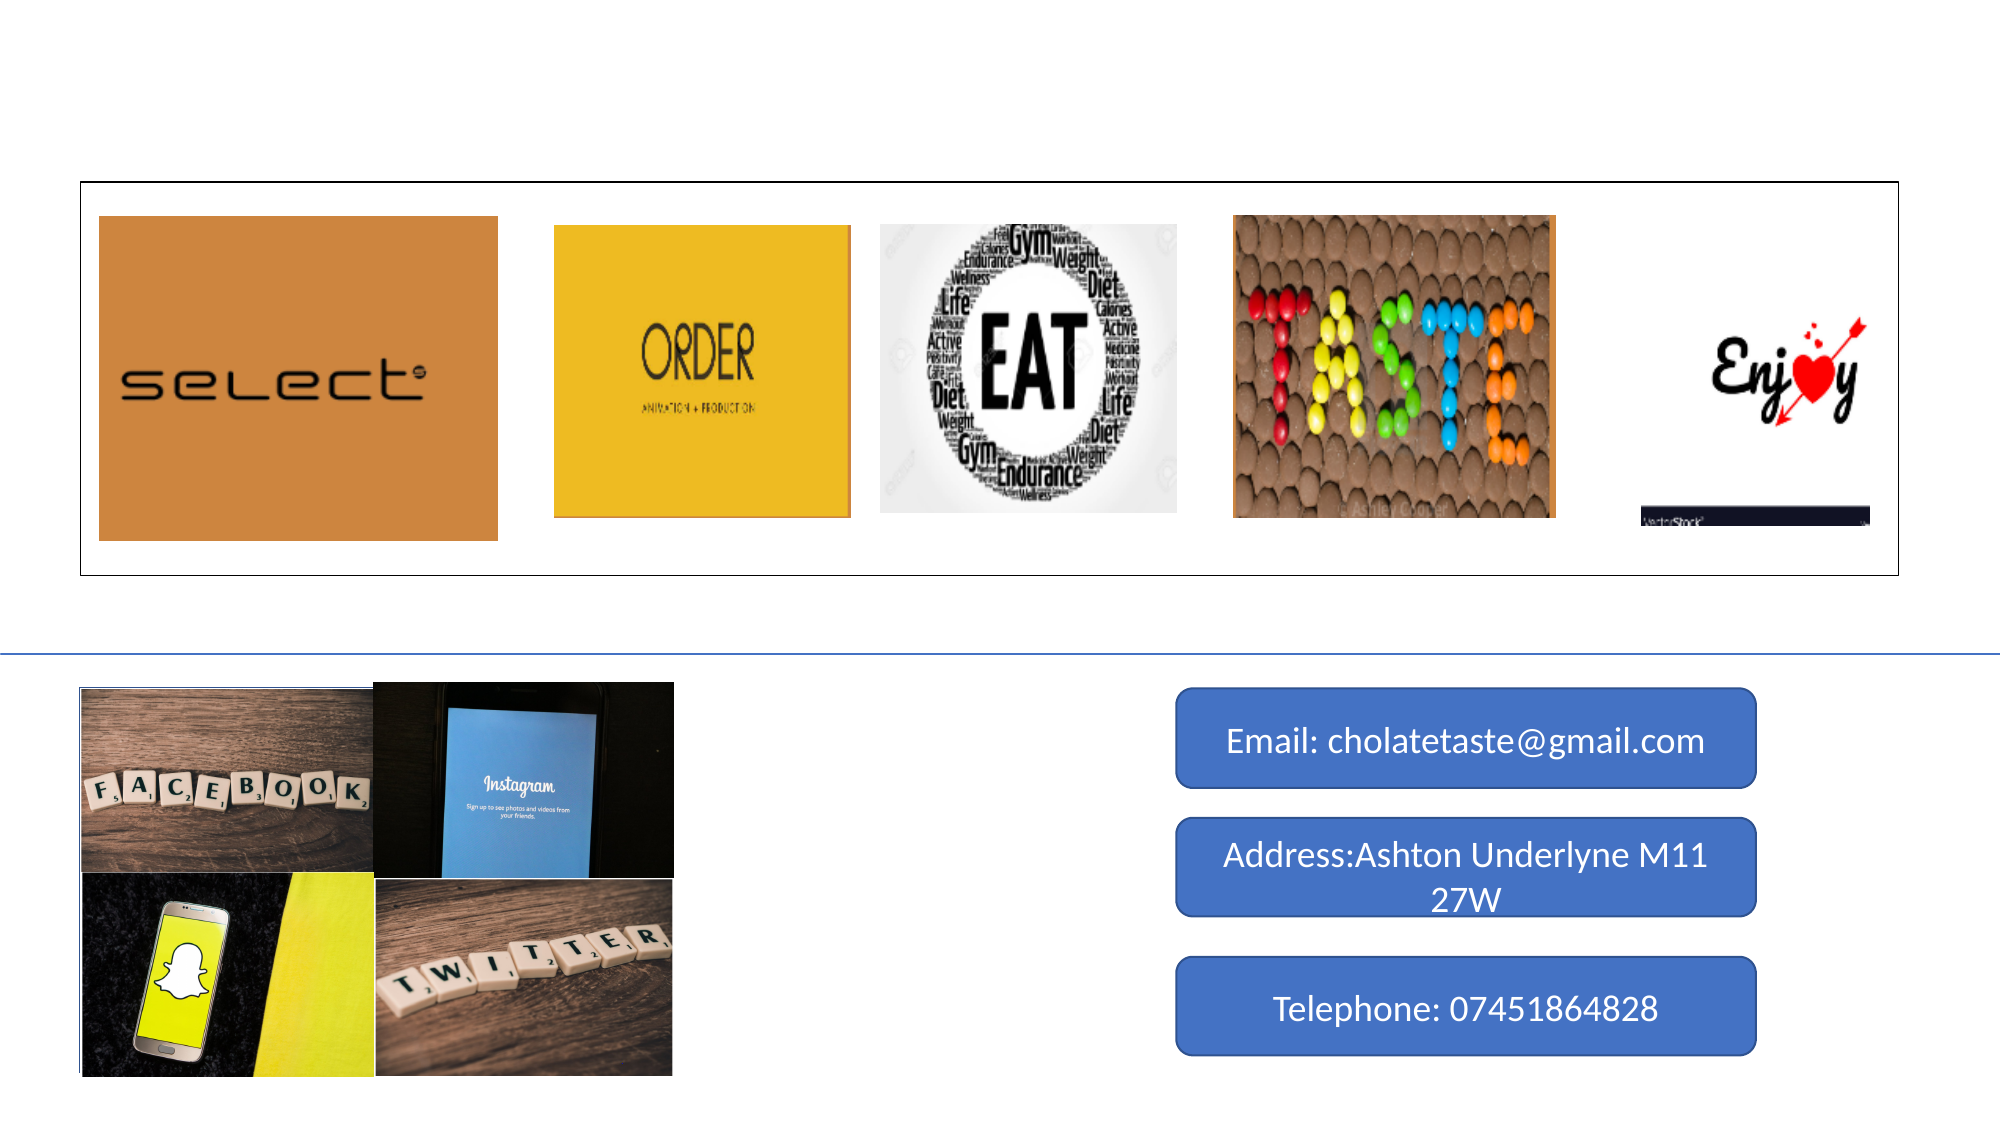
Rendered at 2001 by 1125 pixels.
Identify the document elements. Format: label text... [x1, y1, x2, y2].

text_box Address:Ashton Underlyne M11 27W [1176, 817, 1756, 917]
picture [99, 216, 498, 541]
picture [80, 682, 674, 1077]
picture [880, 224, 1177, 513]
picture [1233, 215, 1556, 518]
picture [554, 226, 851, 518]
picture [1641, 226, 1870, 527]
text_box Telephone: 07451864828 [1176, 956, 1756, 1056]
text_box Email: cholatetaste@gmail.com [1176, 688, 1756, 788]
